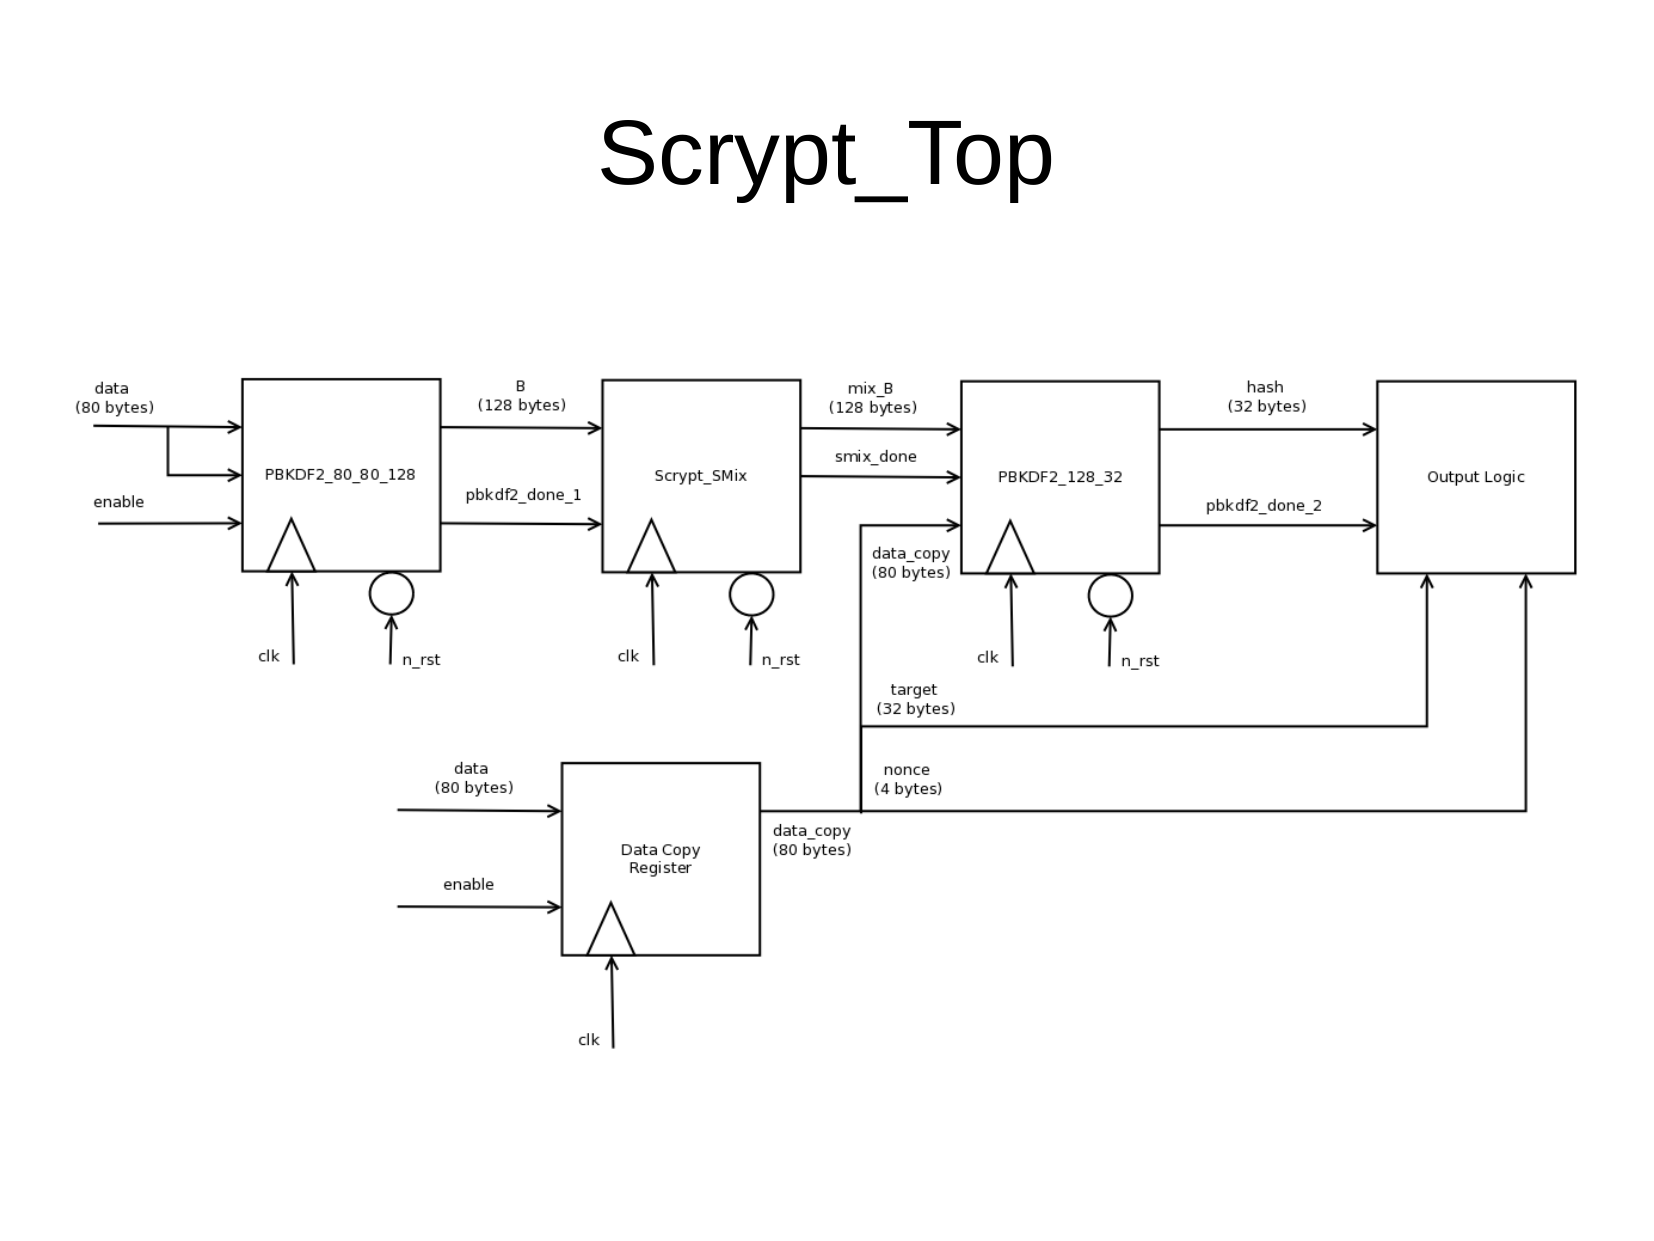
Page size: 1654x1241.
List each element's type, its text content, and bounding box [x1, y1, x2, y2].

title Scrypt_Top [82, 49, 1571, 257]
picture [0, 377, 1579, 1051]
